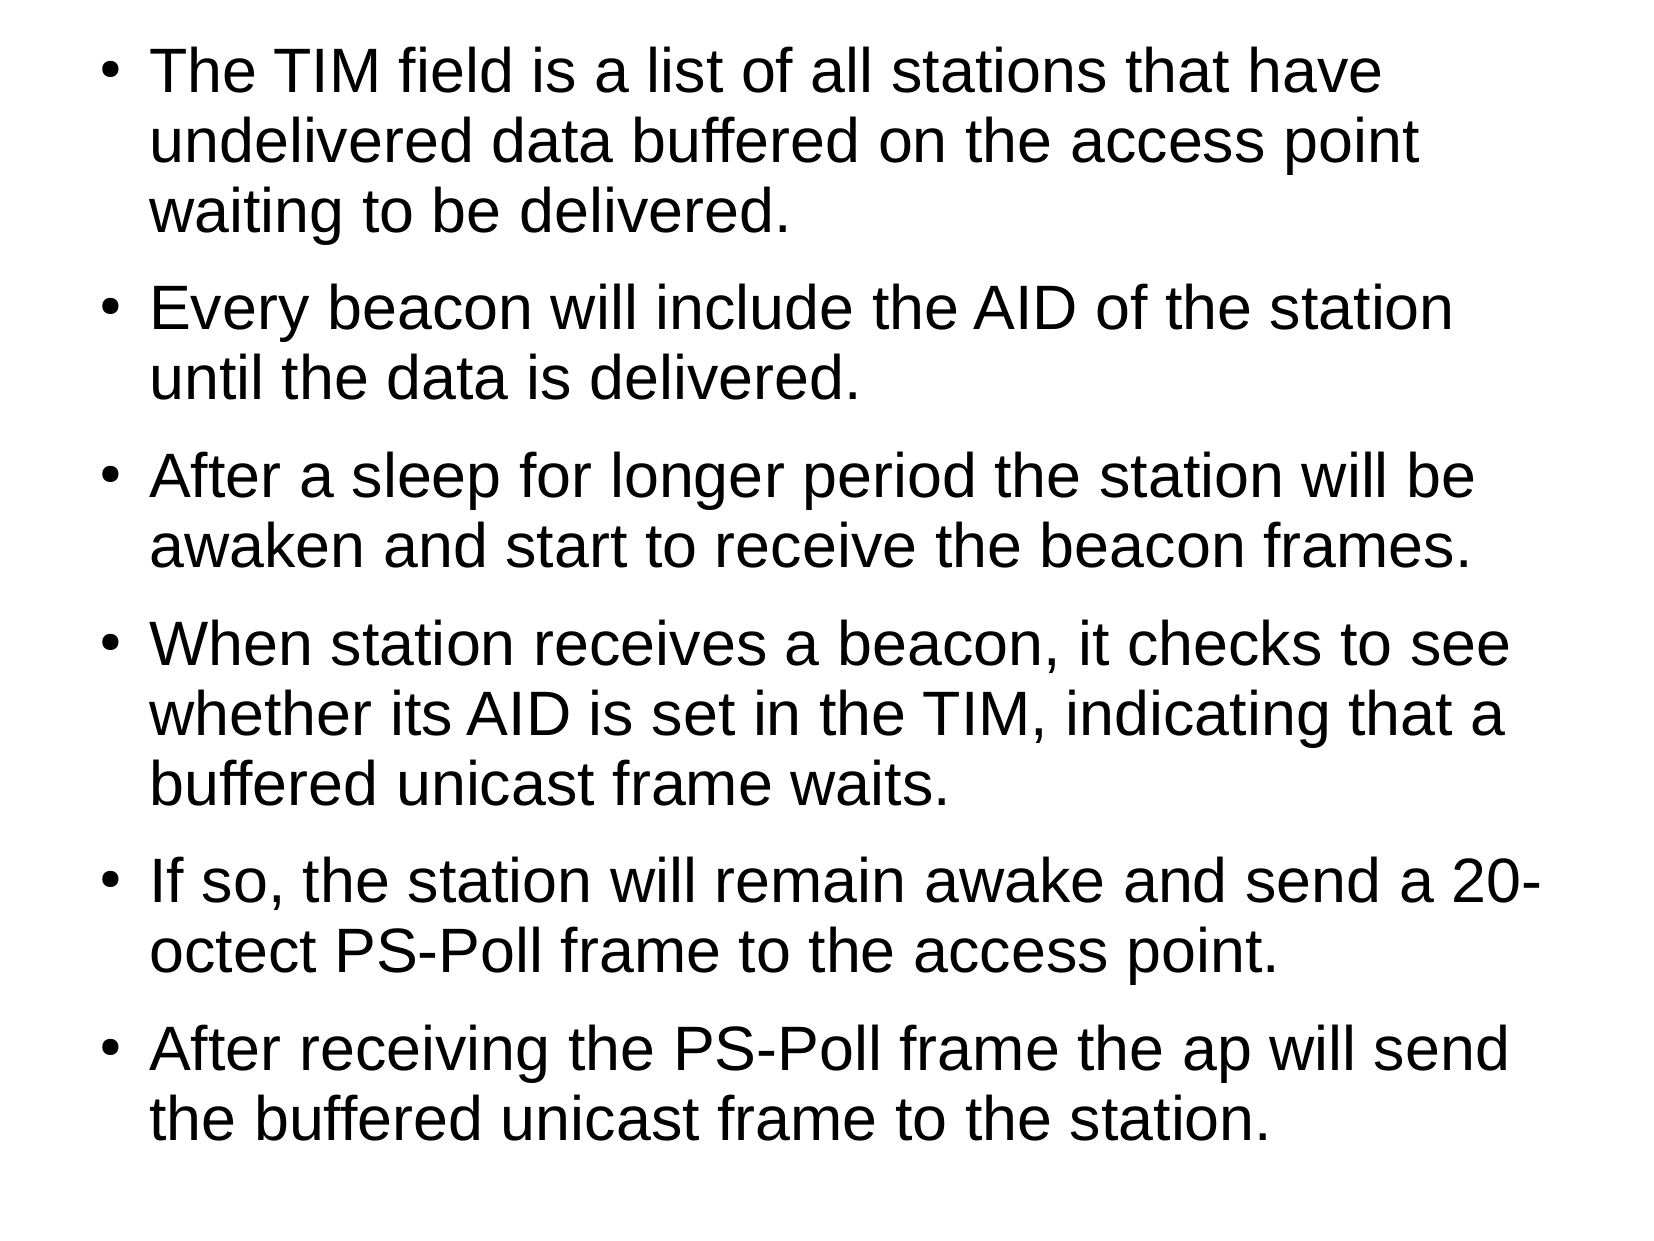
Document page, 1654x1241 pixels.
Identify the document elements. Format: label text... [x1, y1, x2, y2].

list The TIM field is a list of all stations that have undelivered data buffered on the access point waiting to be delivered. Every beacon will include the AID of the station until the data is delivered. After a sleep for longer period the station will be awaken and start to receive the beacon frames. When station receives a beacon, it checks to see whether its AID is set in the TIM, indicating that a buffered unicast frame waits. If so, the station will remain awake and send a 20-octect PS-Poll frame to the access point. After receiving the PS-Poll frame the ap will send the buffered unicast frame to the station. [82, 35, 1571, 1158]
